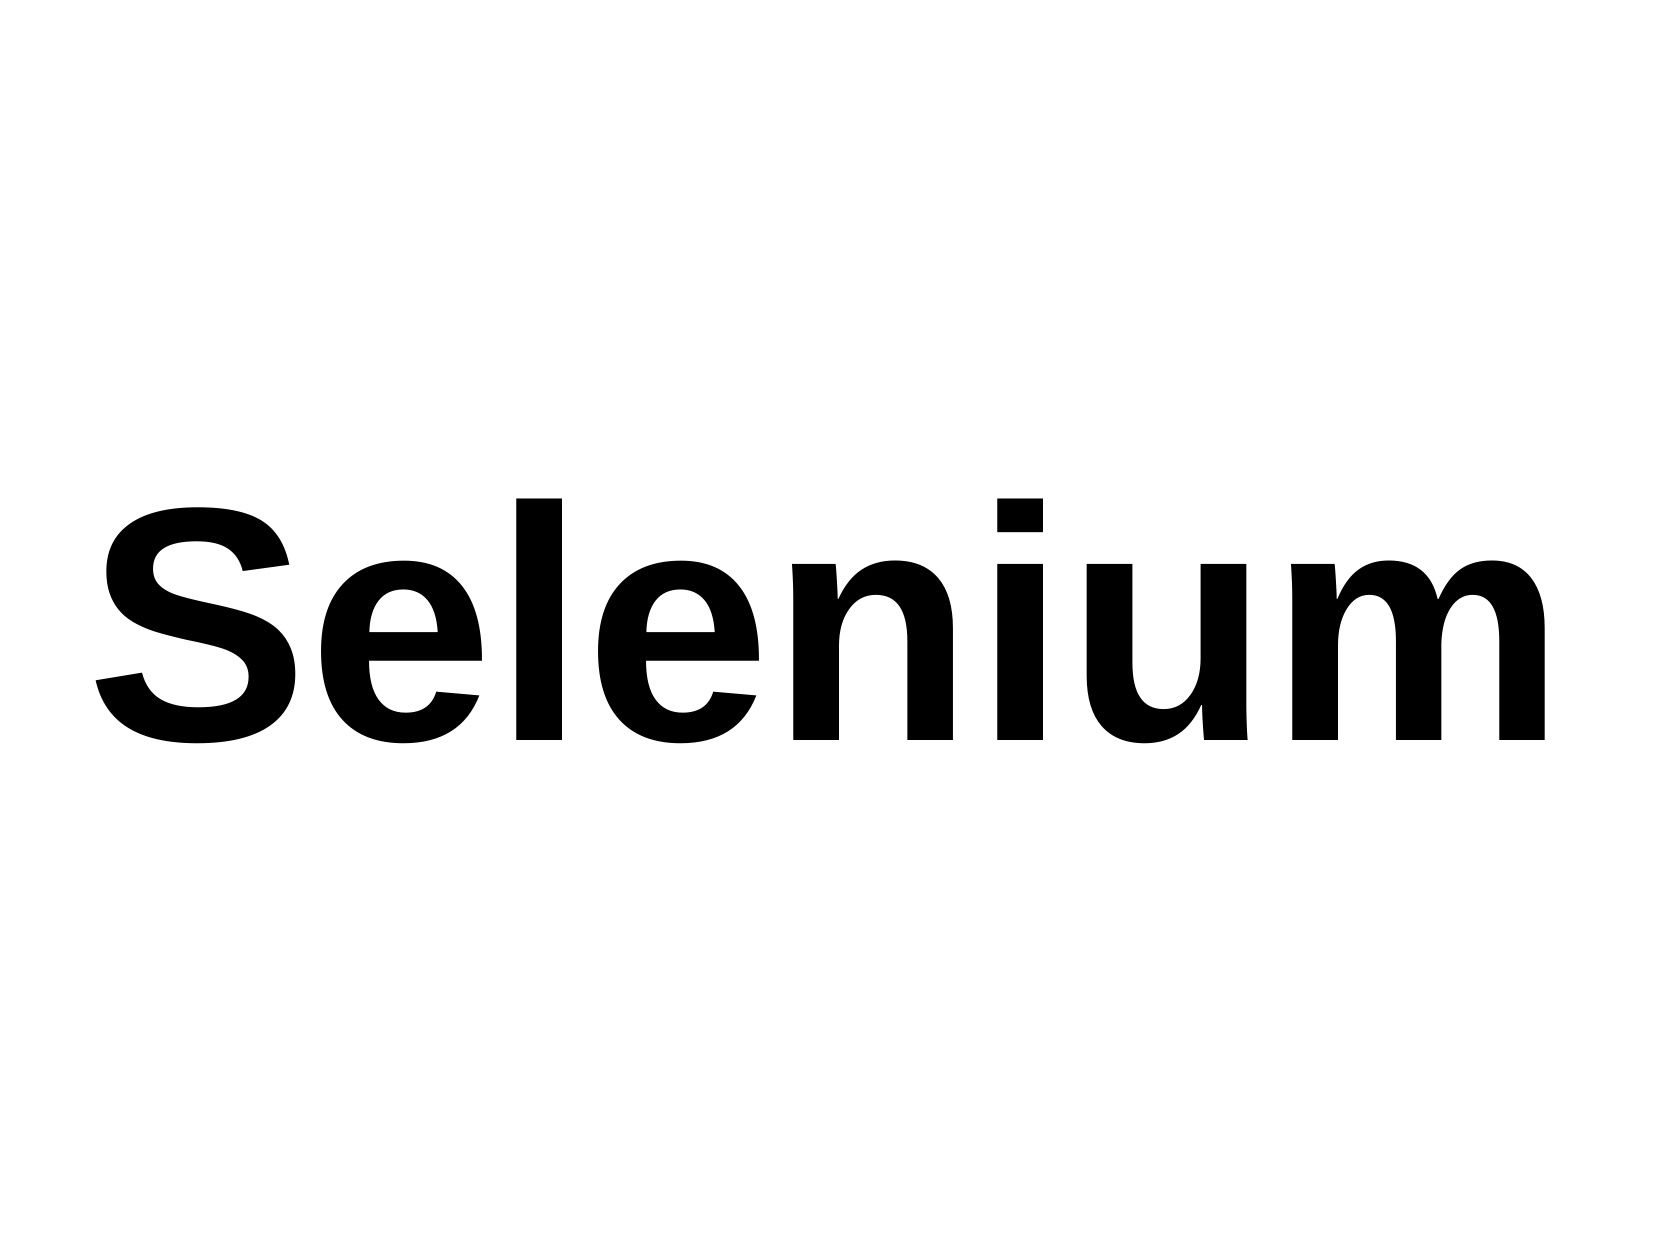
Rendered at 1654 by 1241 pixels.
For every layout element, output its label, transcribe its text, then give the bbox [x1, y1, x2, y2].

title Selenium [82, 49, 1571, 1201]
